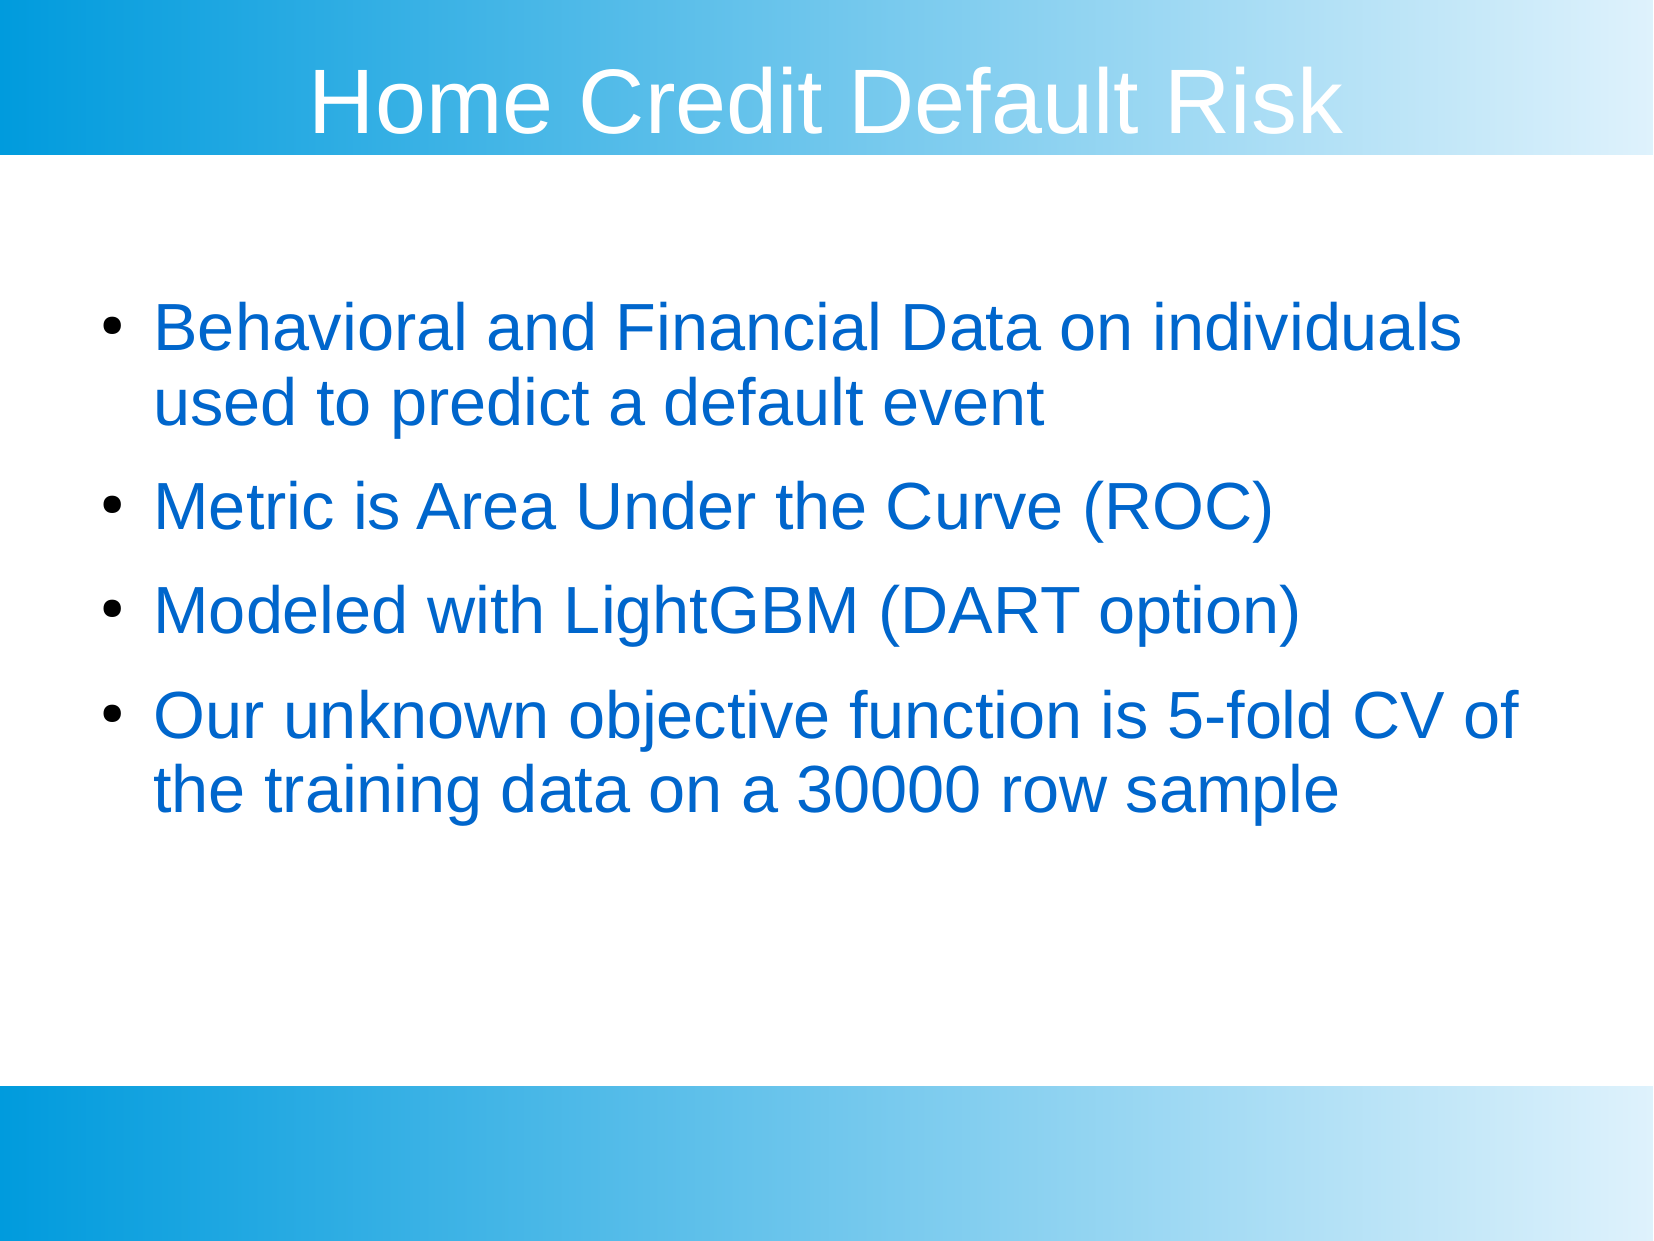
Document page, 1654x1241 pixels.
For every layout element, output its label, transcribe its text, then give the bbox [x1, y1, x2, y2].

title Home Credit Default Risk [82, 49, 1571, 155]
list Behavioral and Financial Data on individuals used to predict a default event Metric is Area Under the Curve (ROC) Modeled with LightGBM (DART option) Our unknown objective function is 5-fold CV of the training data on a 30000 row sample [82, 290, 1571, 1010]
